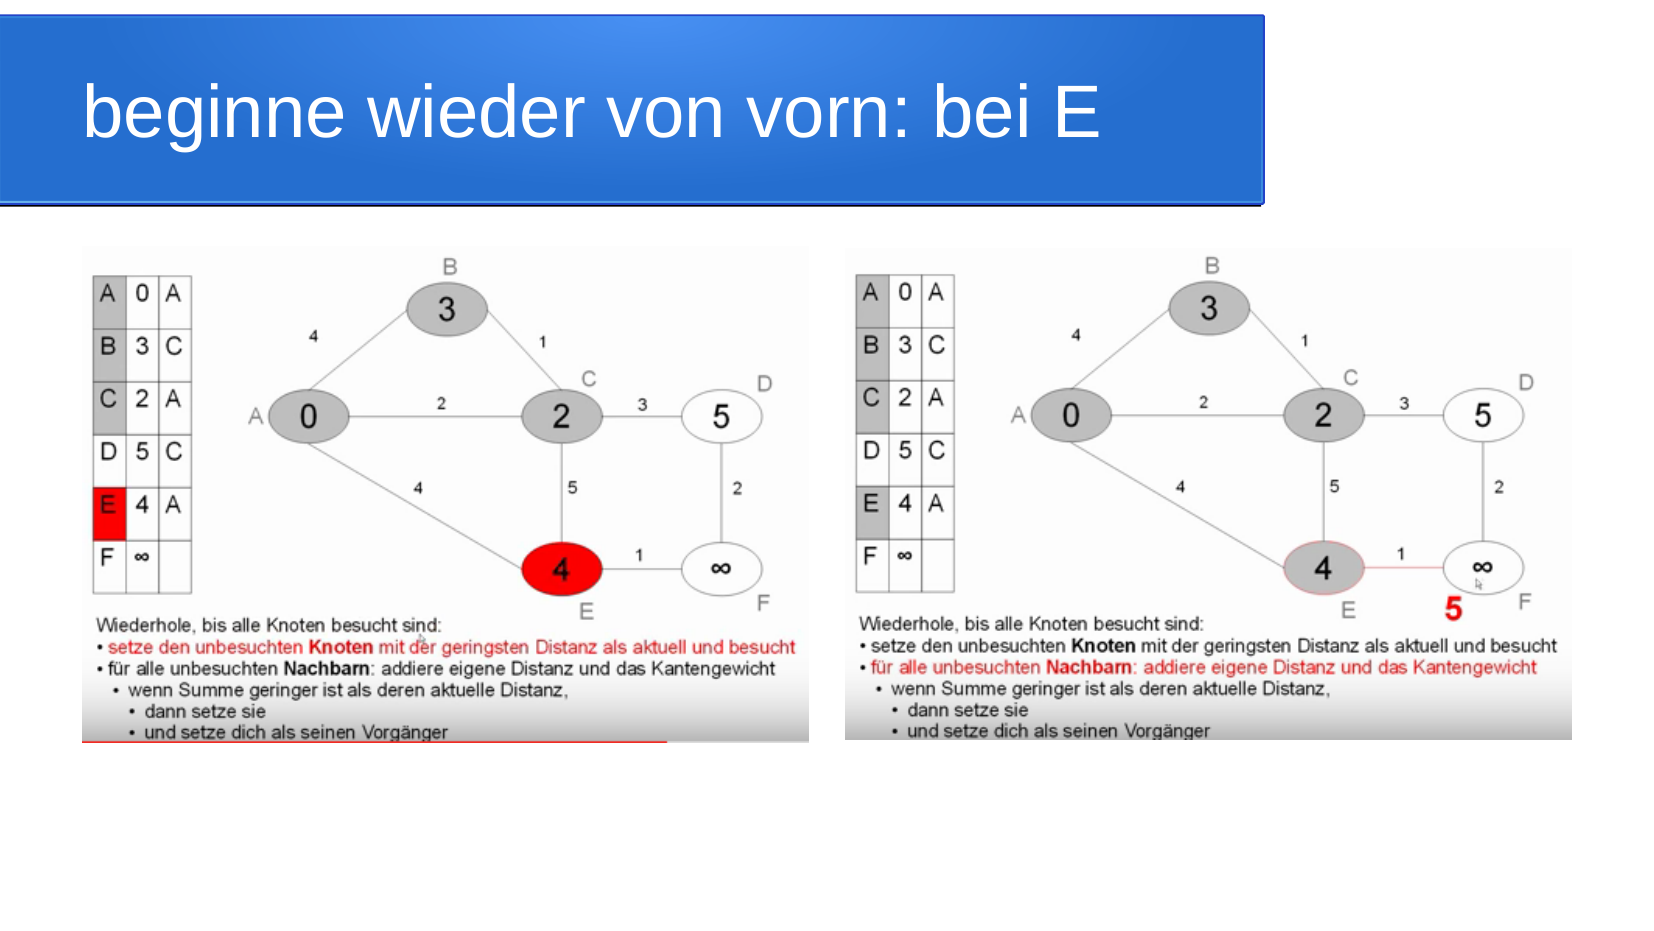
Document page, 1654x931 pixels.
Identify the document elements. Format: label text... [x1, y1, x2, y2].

picture [845, 248, 1572, 740]
picture [82, 246, 809, 743]
title beginne wieder von vorn: bei E [82, 35, 1235, 189]
